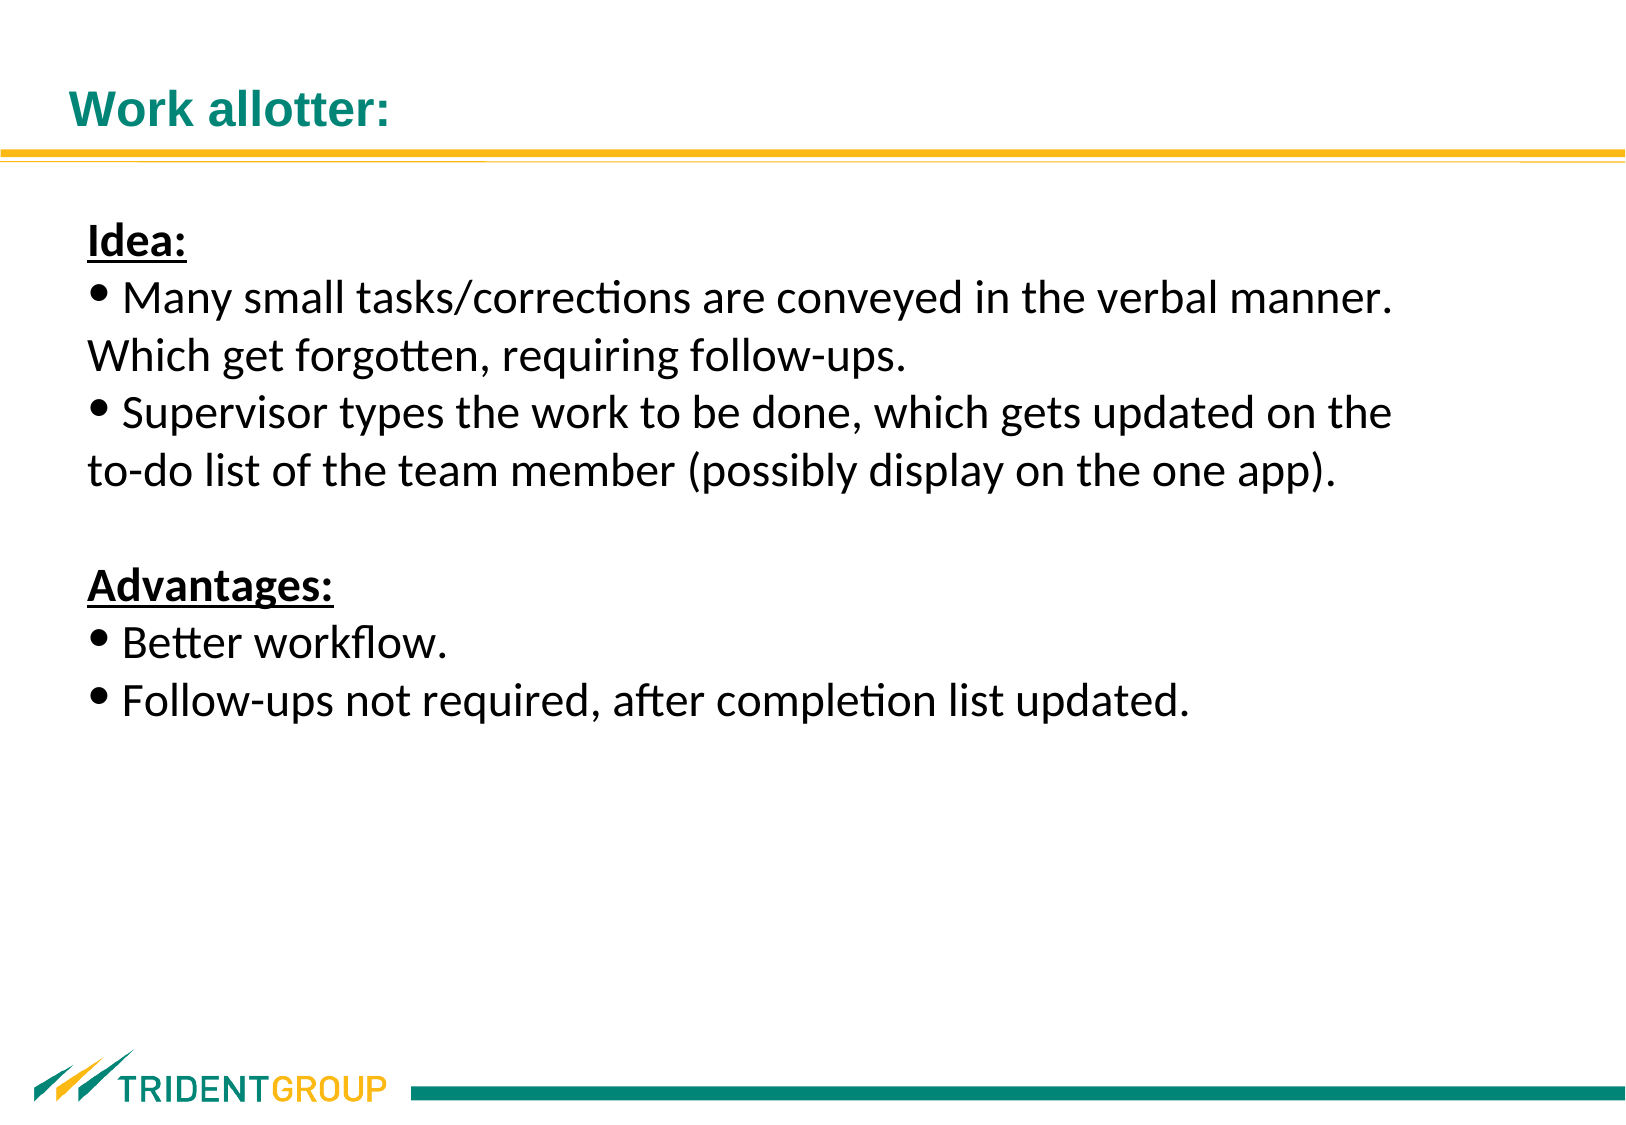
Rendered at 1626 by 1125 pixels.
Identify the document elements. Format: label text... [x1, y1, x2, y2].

text_box [411, 1086, 1626, 1101]
text_box Idea: Many small tasks/corrections are conveyed in the verbal manner. Which get forgotten, requiring follow-ups. Supervisor types the work to be done, which gets updated on the to-do list of the team member (possibly display on the one app). Advantages: Better workflow. Follow-ups not required, after completion list updated. [72, 201, 1454, 849]
picture [27, 1044, 394, 1122]
title Work allotter: [54, 68, 1571, 145]
text_box [0, 149, 1626, 158]
